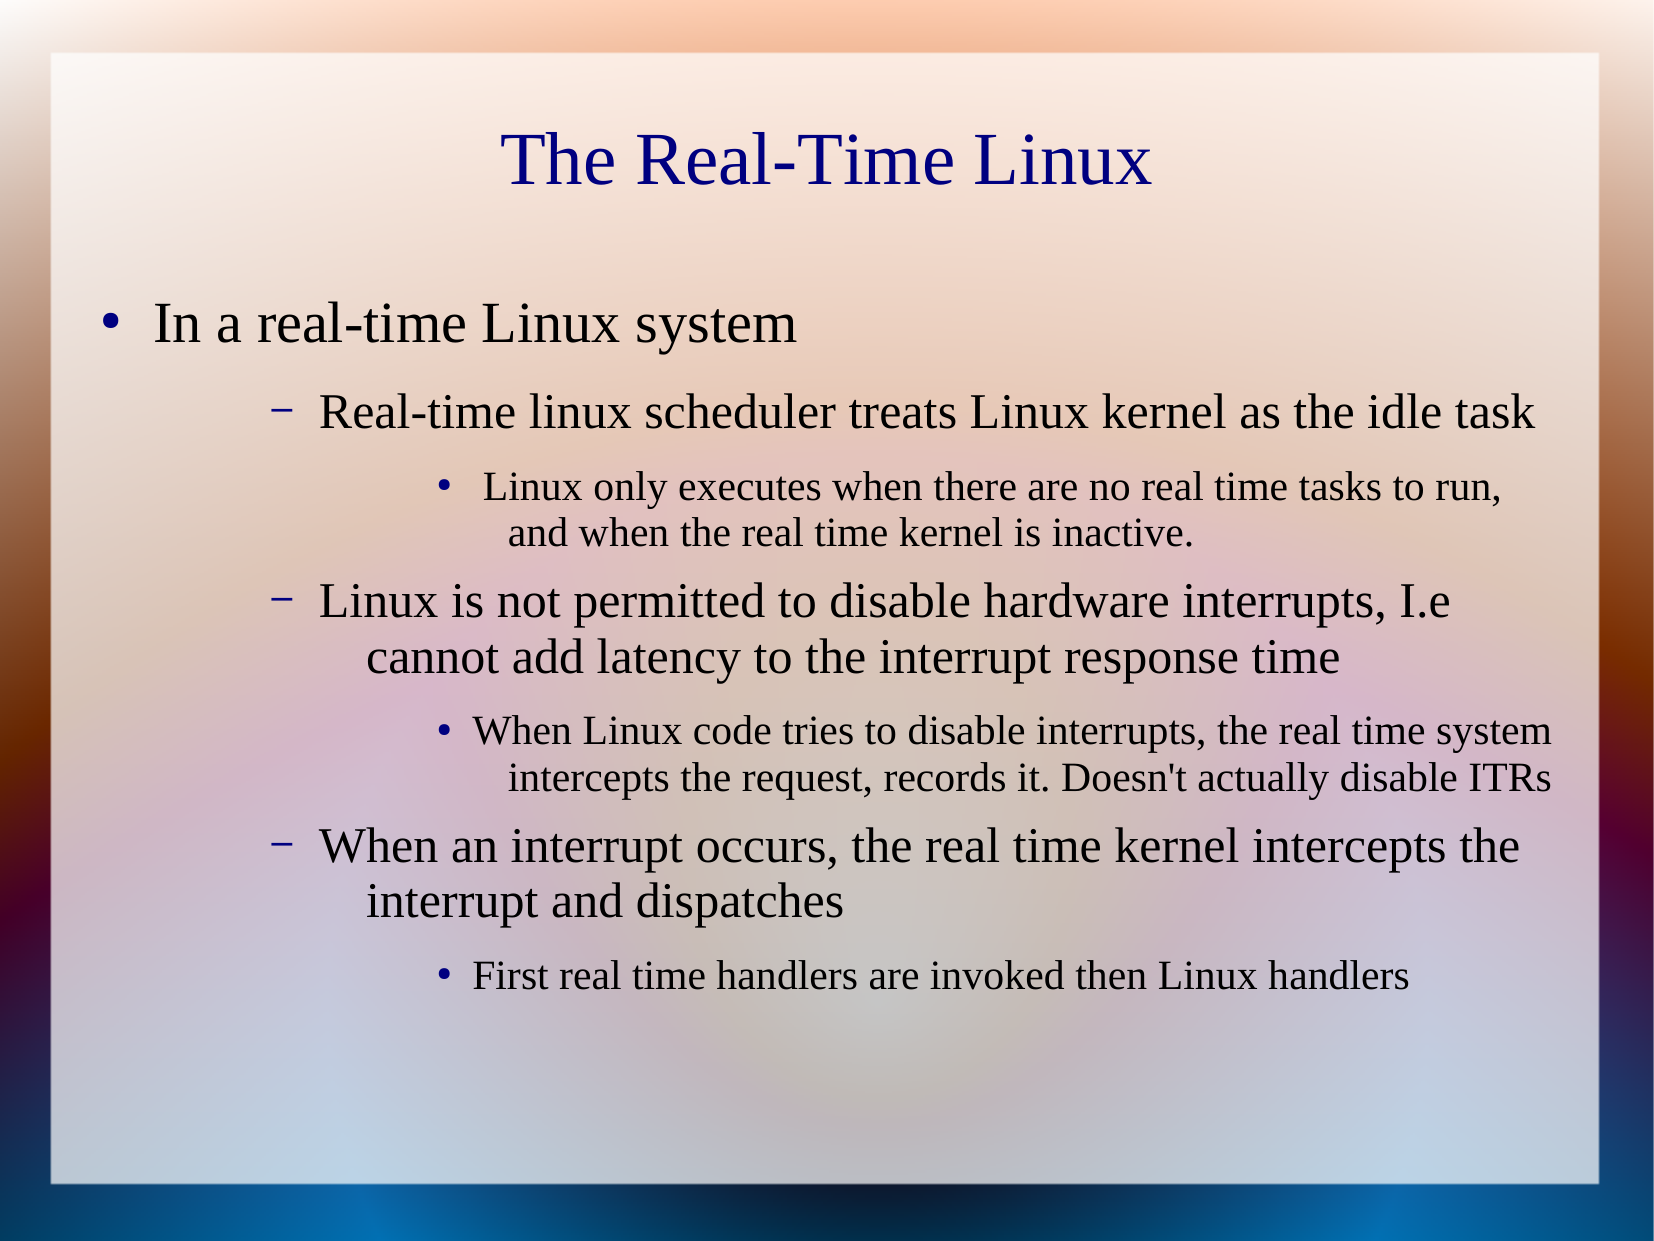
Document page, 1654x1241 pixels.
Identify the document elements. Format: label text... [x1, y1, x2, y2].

picture [0, 0, 1654, 1241]
list In a real-time Linux system Real-time linux scheduler treats Linux kernel as the idle task Linux only executes when there are no real time tasks to run, and when the real time kernel is inactive. Linux is not permitted to disable hardware interrupts, I.e cannot add latency to the interrupt response time When Linux code tries to disable interrupts, the real time system intercepts the request, records it. Doesn't actually disable ITRs When an interrupt occurs, the real time kernel intercepts the interrupt and dispatches First real time handlers are invoked then Linux handlers [82, 290, 1571, 1010]
title The Real-Time Linux [82, 55, 1571, 263]
